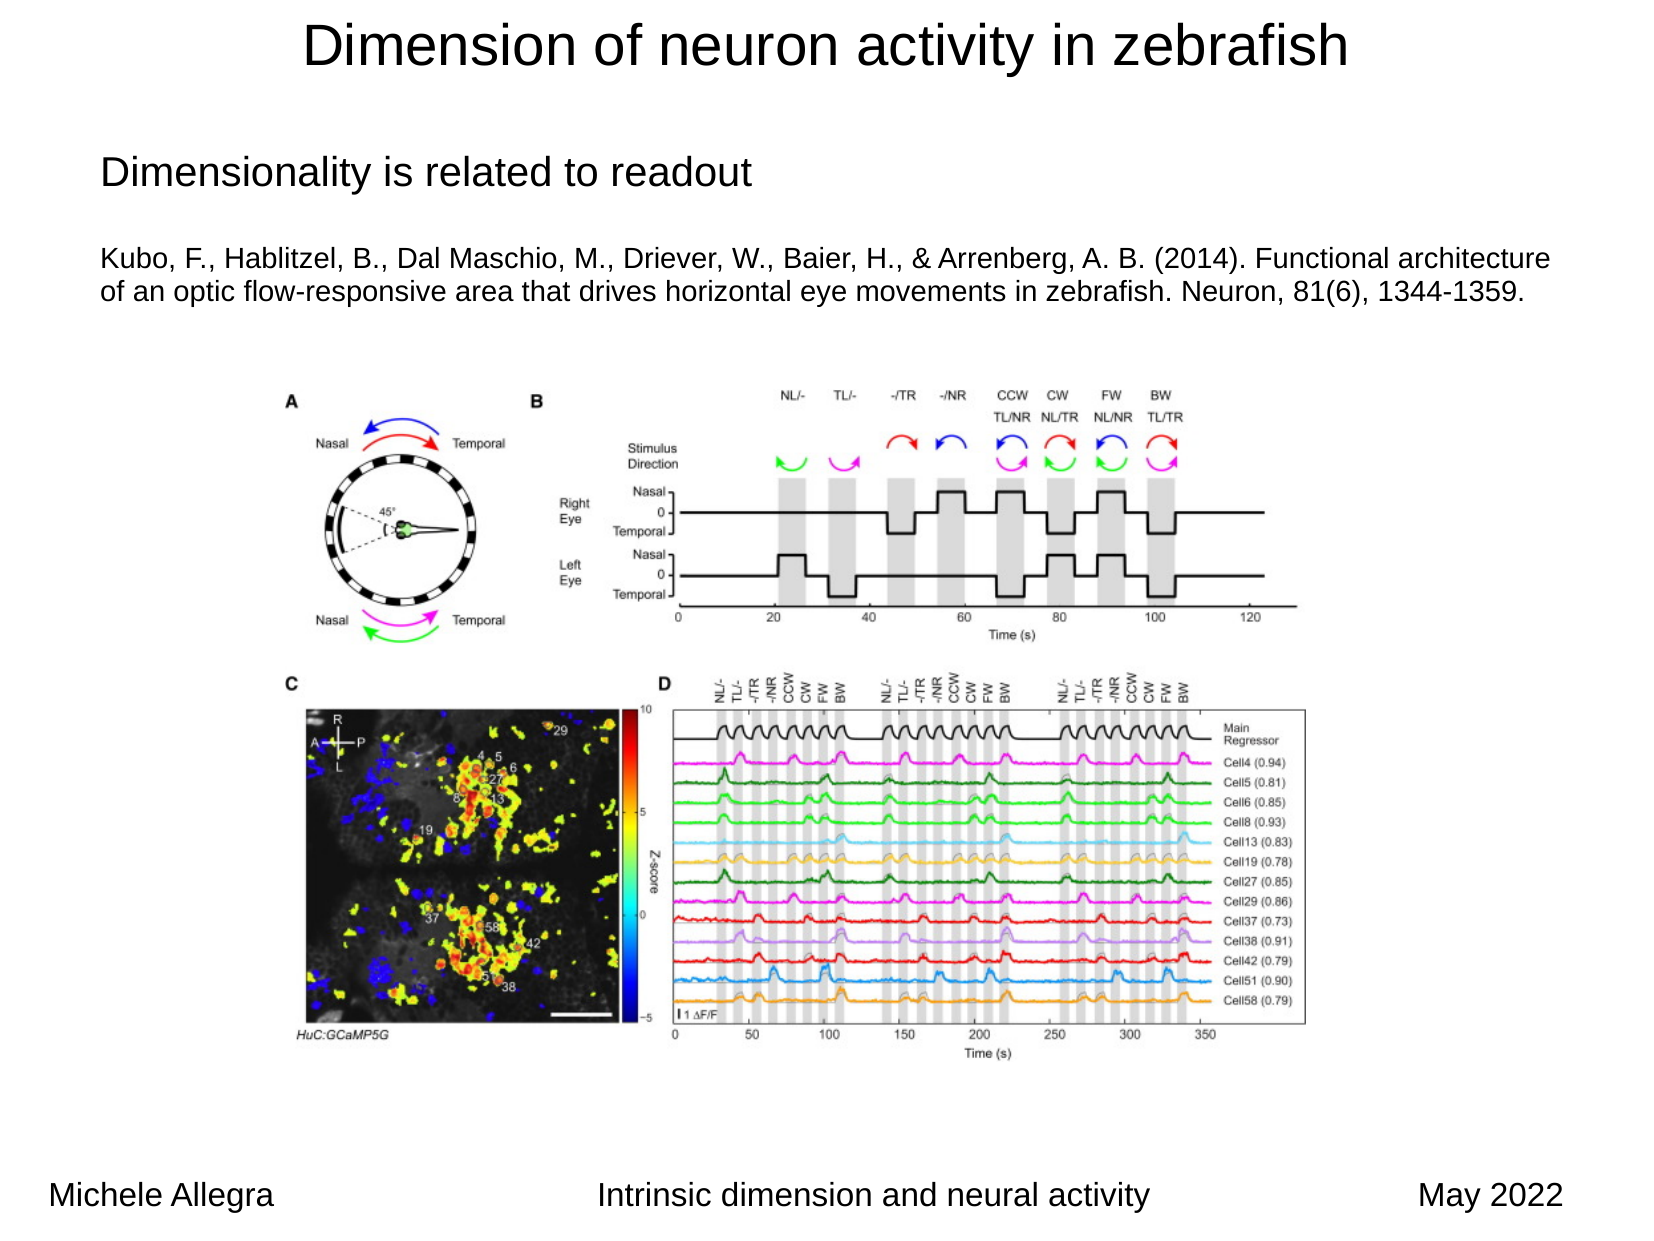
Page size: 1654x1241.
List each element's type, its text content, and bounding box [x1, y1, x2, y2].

text_box Dimensionality is related to readout Kubo, F., Hablitzel, B., Dal Maschio, M., Driever, W., Baier, H., & Arrenberg, A. B. (2014). Functional architecture of an optic flow-responsive area that drives horizontal eye movements in zebrafish. Neuron, 81(6), 1344-1359. [85, 141, 1582, 395]
picture [285, 389, 1306, 1062]
text_box Michele Allegra Intrinsic dimension and neural activity May 2022 [33, 1168, 1603, 1221]
title Dimension of neuron activity in zebrafish [82, 0, 1571, 96]
